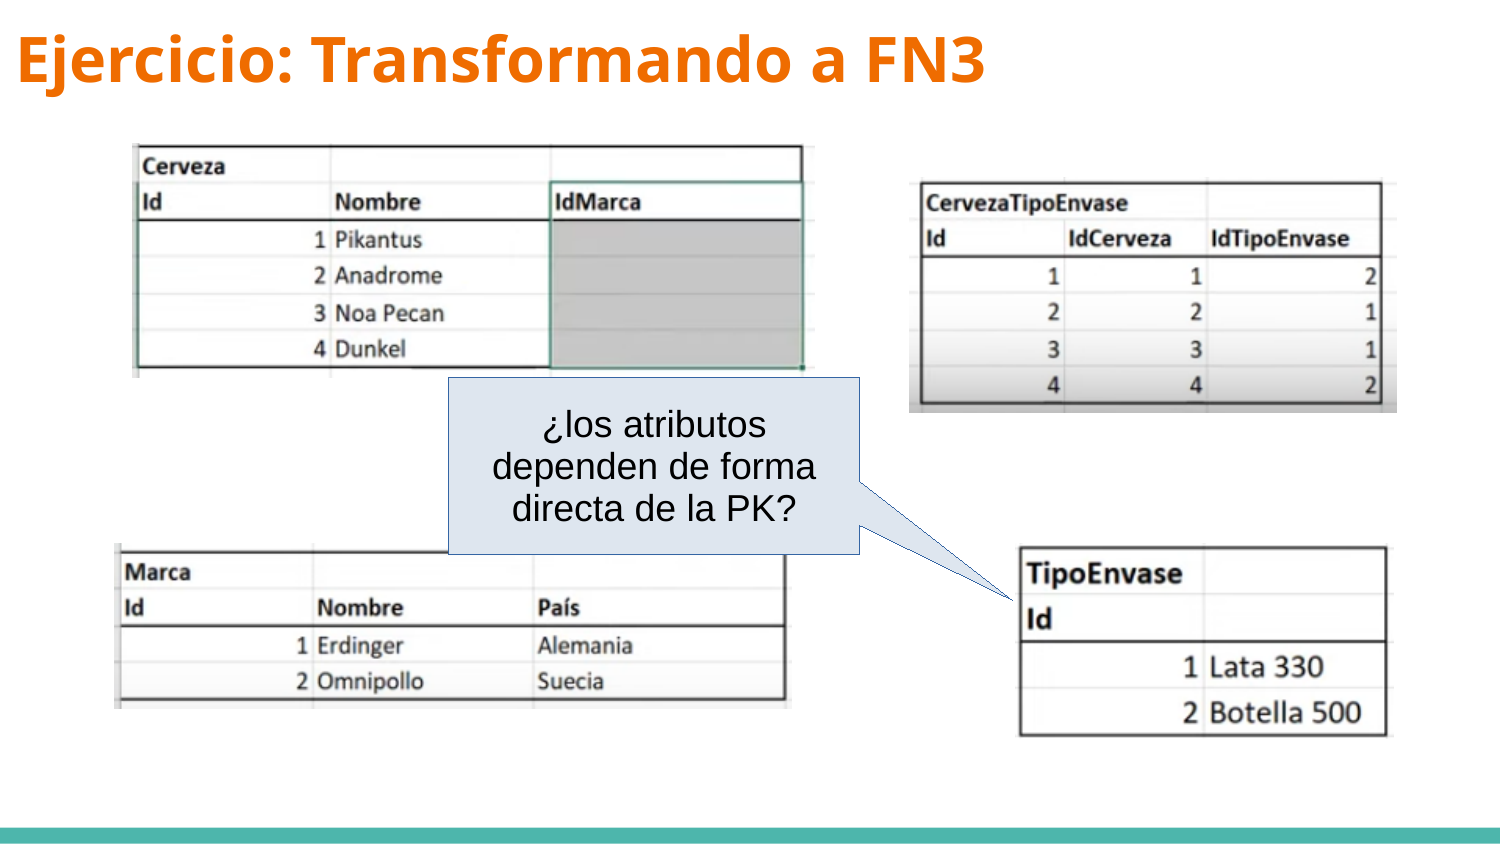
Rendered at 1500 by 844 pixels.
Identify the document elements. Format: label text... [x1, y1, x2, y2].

picture [114, 543, 792, 709]
picture [1015, 543, 1394, 739]
text_box ¿los atributos dependen de forma directa de la PK? [448, 377, 1013, 601]
title Ejercicio: Transformando a FN3 [0, 0, 1398, 116]
picture [909, 177, 1397, 414]
picture [132, 143, 815, 378]
